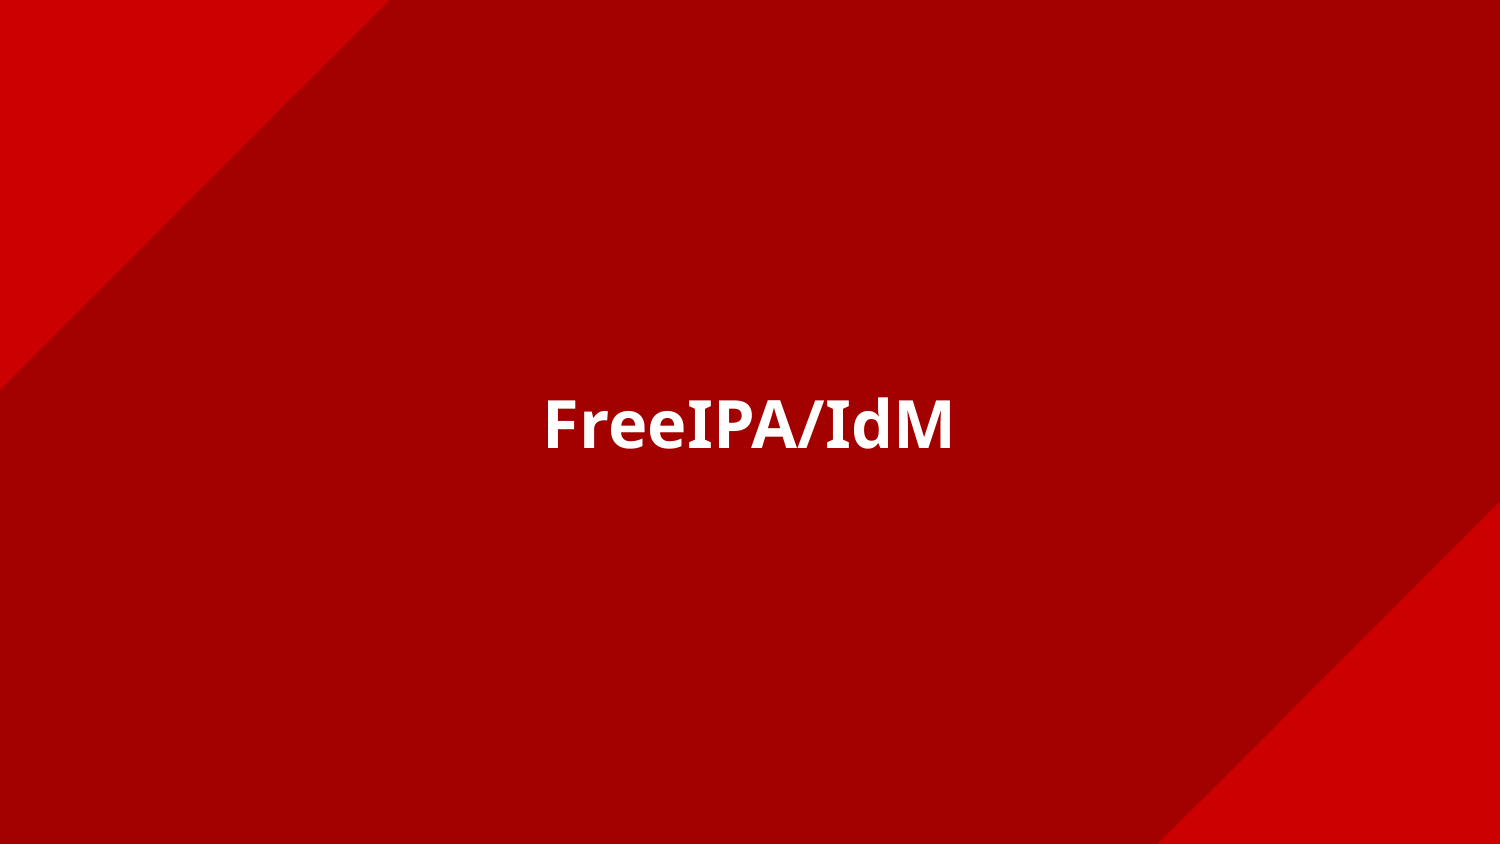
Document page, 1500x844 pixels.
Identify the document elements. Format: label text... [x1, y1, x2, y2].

title FreeIPA/IdM [135, 272, 1365, 572]
picture [0, 0, 1500, 844]
